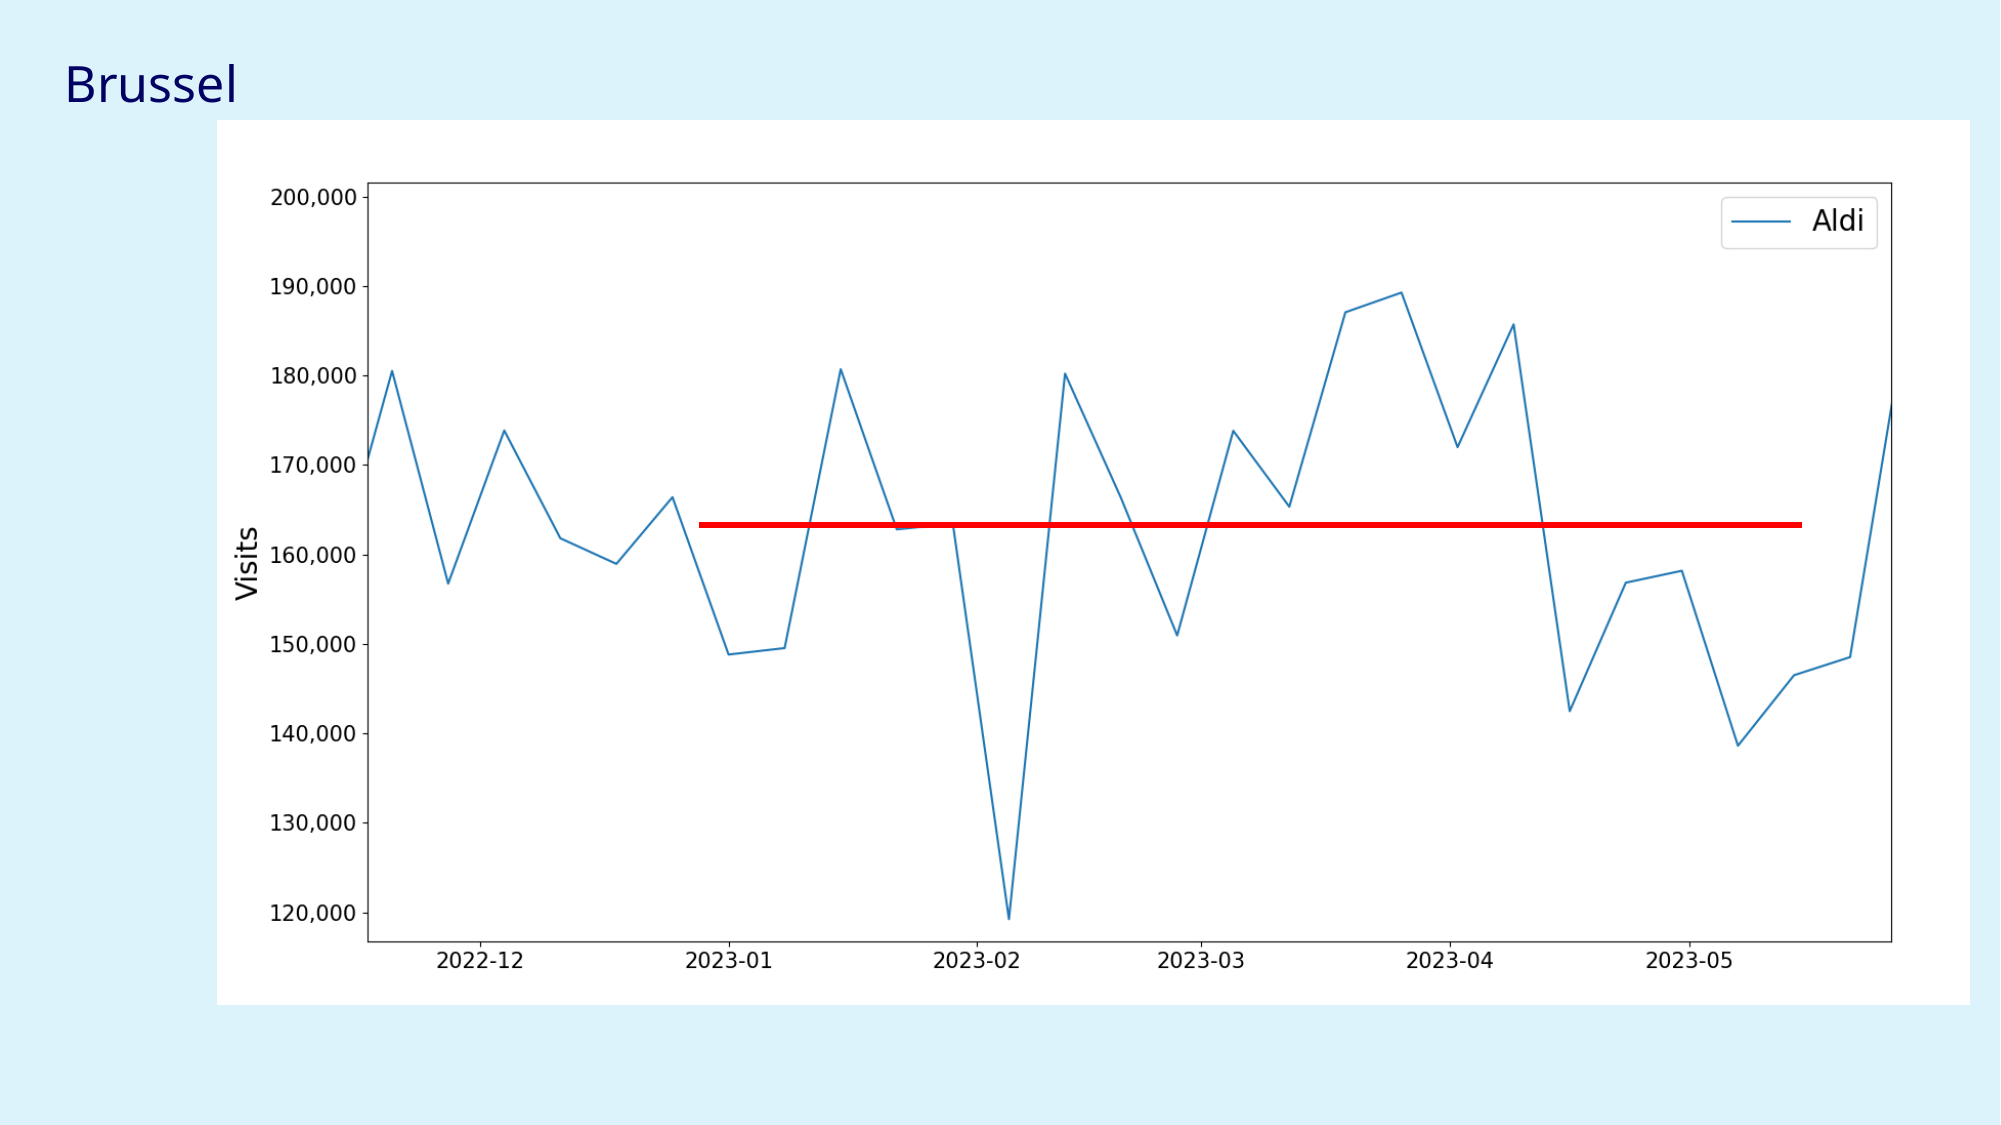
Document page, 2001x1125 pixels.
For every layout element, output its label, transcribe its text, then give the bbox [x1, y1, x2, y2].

picture [217, 120, 1970, 1005]
text_box Brussel [49, 45, 317, 121]
